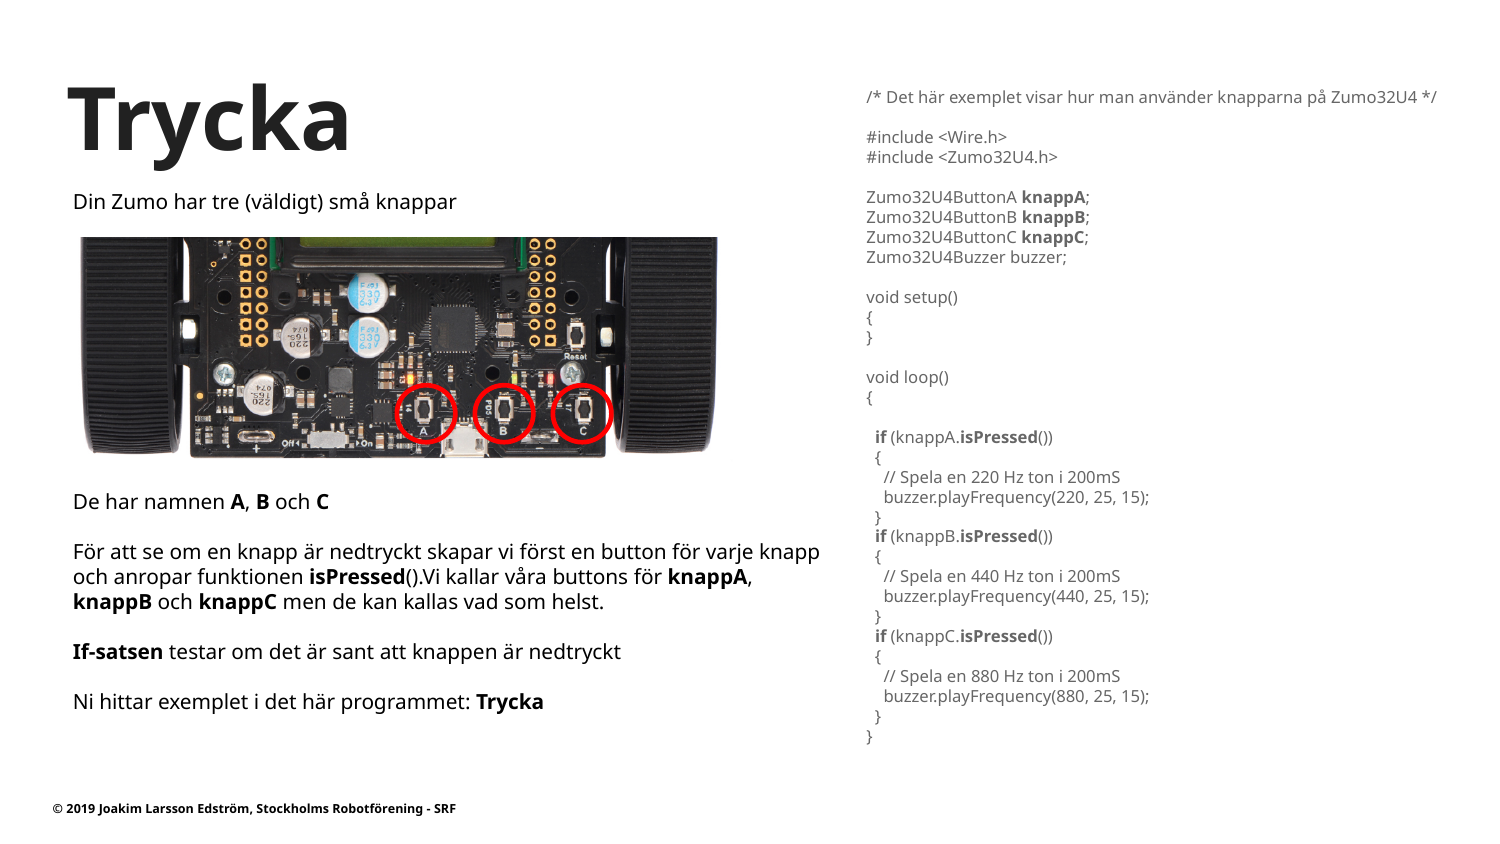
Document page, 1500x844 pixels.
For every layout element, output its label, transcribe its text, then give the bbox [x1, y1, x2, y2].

text_box Din Zumo har tre (väldigt) små knappar De har namnen A, B och C För att se om en knapp är nedtryckt skapar vi först en button för varje knapp och anropar funktionen isPressed().Vi kallar våra buttons för knappA, knappB och knappC men de kan kallas vad som helst. If-satsen testar om det är sant att knappen är nedtryckt Ni hittar exemplet i det här programmet: Trycka [57, 173, 842, 806]
text_box © 2019 Joakim Larsson Edström, Stockholms Robotförening - SRF [37, 786, 604, 819]
picture [63, 237, 736, 469]
list /* Det här exemplet visar hur man använder knapparna på Zumo32U4 */ #include <Wire.h> #include <Zumo32U4.h> Zumo32U4ButtonA knappA; Zumo32U4ButtonB knappB; Zumo32U4ButtonC knappC; Zumo32U4Buzzer buzzer; void setup() { } void loop() { if (knappA.isPressed()) { // Spela en 220 Hz ton i 200mS buzzer.playFrequency(220, 25, 15); } if (knappB.isPressed()) { // Spela en 440 Hz ton i 200mS buzzer.playFrequency(440, 25, 15); } if (knappC.isPressed()) { // Spela en 880 Hz ton i 200mS buzzer.playFrequency(880, 25, 15); } } [851, 72, 1480, 772]
title Trycka [51, 48, 1449, 180]
